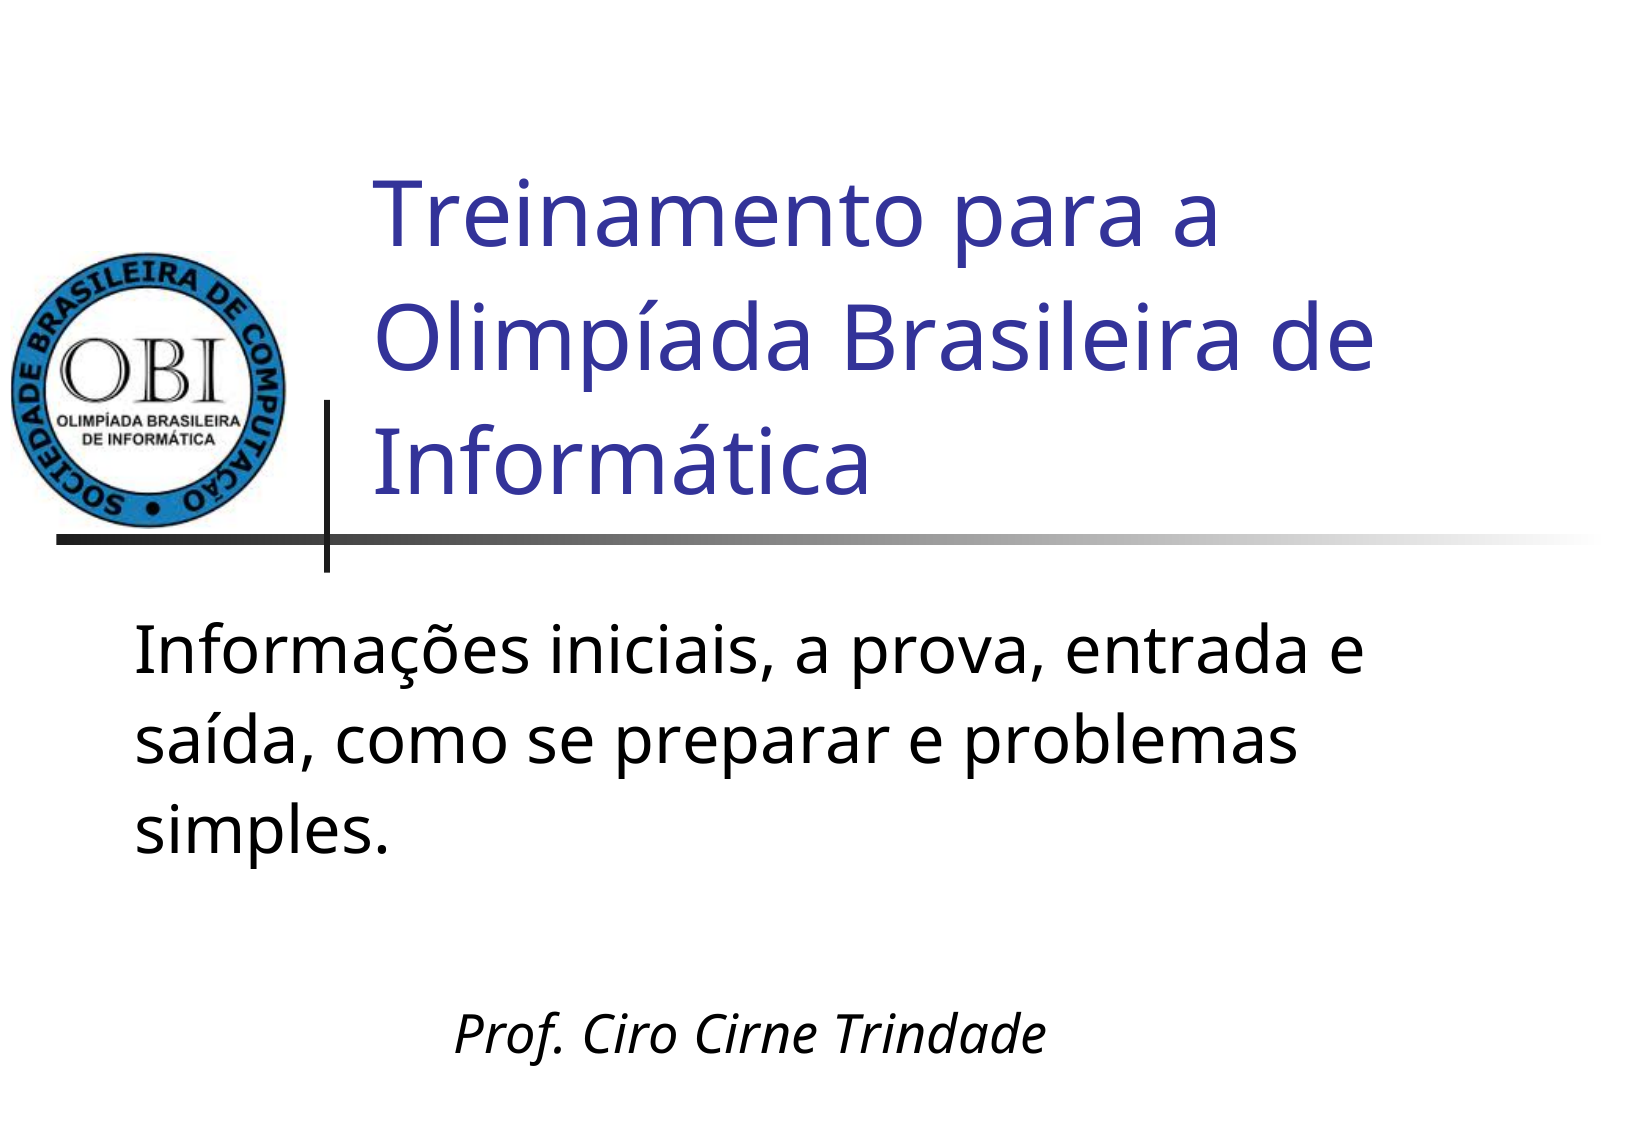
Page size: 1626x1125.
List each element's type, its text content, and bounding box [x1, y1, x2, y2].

title Treinamento para a Olimpíada Brasileira de Informática [357, 193, 1570, 528]
picture [10, 251, 288, 529]
subtitle Informações iniciais, a prova, entrada e saída, como se preparar e problemas simples. Prof. Ciro Cirne Trindade [119, 595, 1508, 1125]
